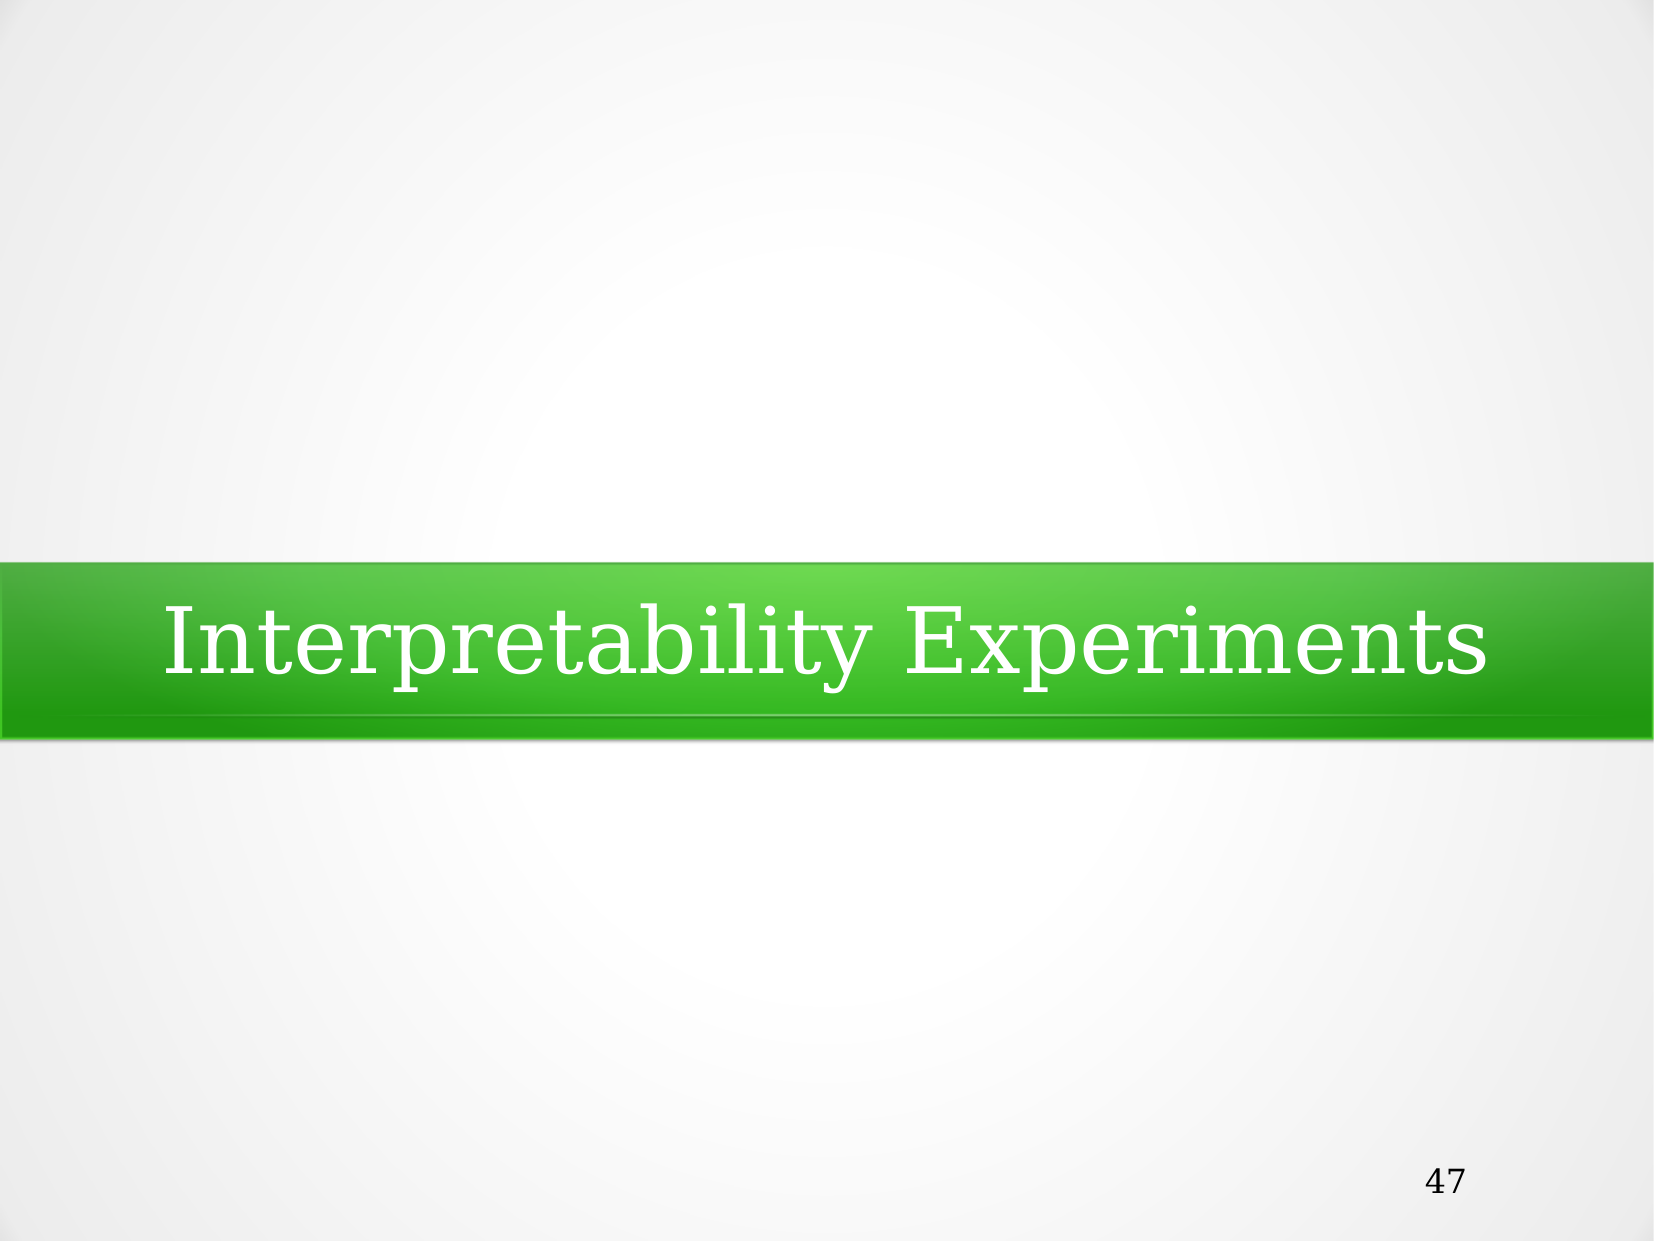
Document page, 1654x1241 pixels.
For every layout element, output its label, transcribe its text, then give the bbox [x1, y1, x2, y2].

title Interpretability Experiments [82, 578, 1571, 715]
picture [0, 0, 1654, 1241]
